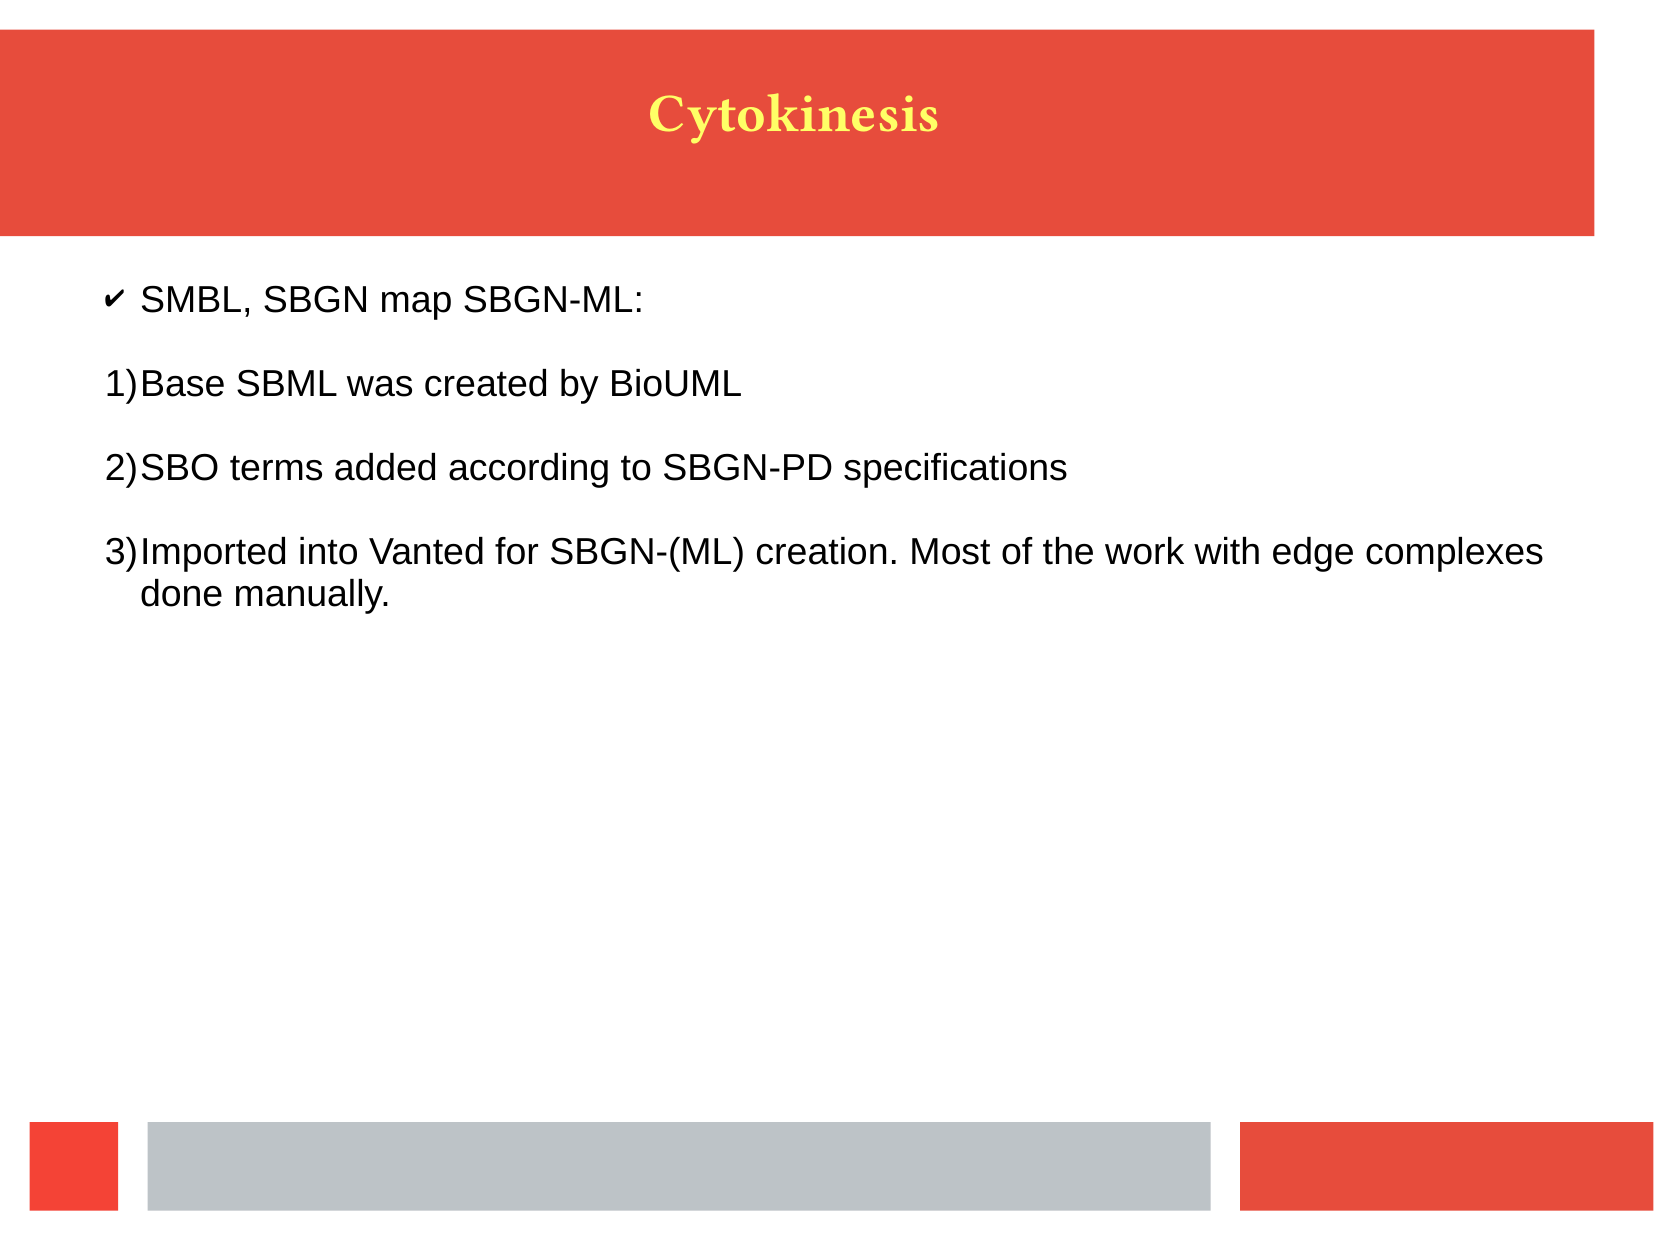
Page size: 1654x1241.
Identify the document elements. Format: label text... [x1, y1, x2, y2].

text_box SMBL, SBGN map SBGN-ML: Base SBML was created by BioUML SBO terms added according to SBGN-PD specifications Imported into Vanted for SBGN-(ML) creation. Most of the work with edge complexes done manually. [90, 271, 1576, 959]
text_box Cytokinesis [195, 75, 1396, 271]
